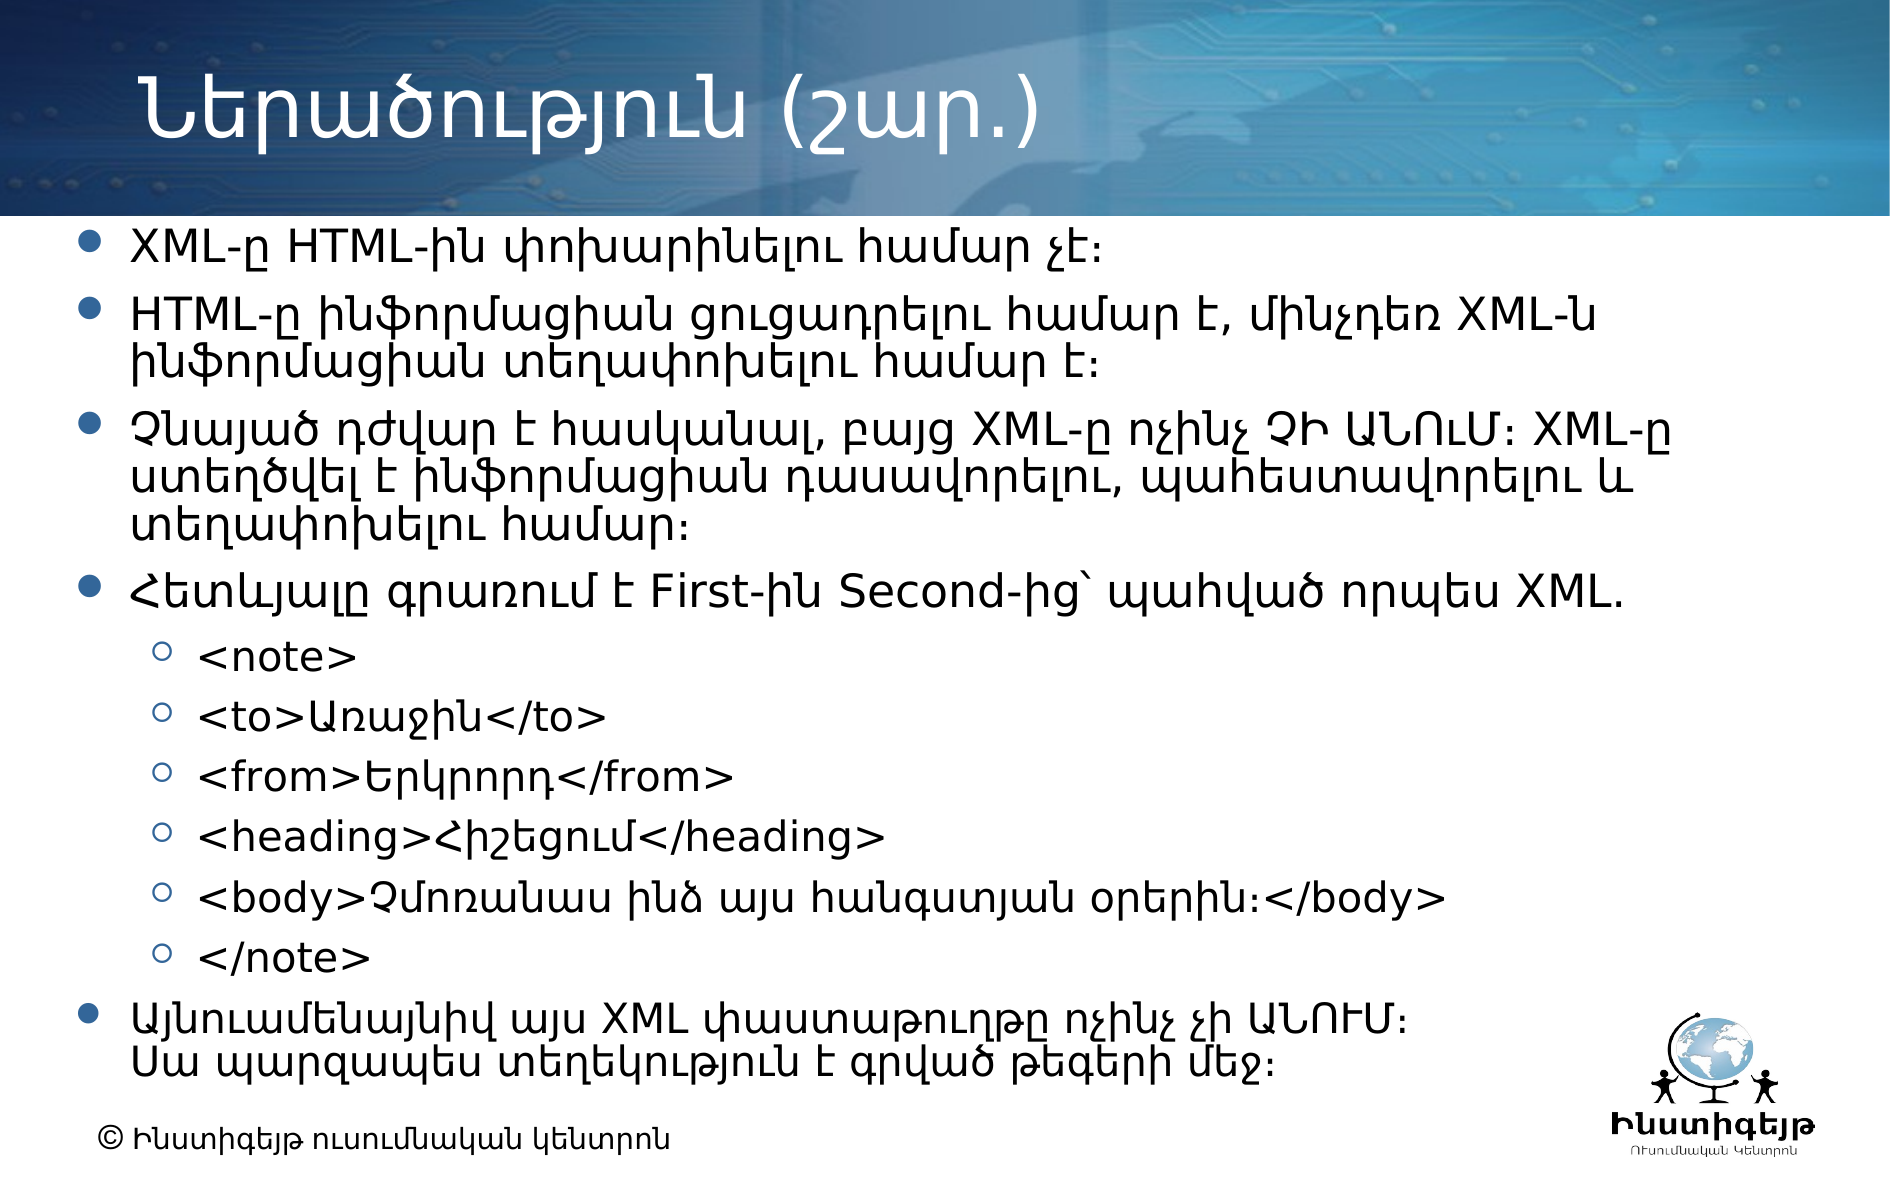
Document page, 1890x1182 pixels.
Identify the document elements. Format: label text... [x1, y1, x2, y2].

picture [1612, 1012, 1815, 1157]
picture [0, 0, 1890, 216]
list XML-ը HTML-ին փոխարինելու համար չէ։ HTML-ը ինֆորմացիան ցուցադրելու համար է, մինչդեռ XML-ն ինֆորմացիան տեղափոխելու համար է։ Չնայած դժվար է հասկանալ, բայց XML-ը ոչինչ ՉԻ ԱՆՈւՄ։ XML-ը ստեղծվել է ինֆորմացիան դասավորելու, պահեստավորելու և տեղափոխելու համար։ Հետևյալը գրառում է First-ին Second-ից՝ պահված որպես XML․ <note> <to>Առաջին</to> <from>Երկրորդ</from> <heading>Հիշեցում</heading> <body>Չմոռանաս ինձ այս հանգստյան օրերին։</body> </note> Այնուամենայնիվ այս XML փաստաթուղթը ոչինչ չի ԱՆՈՒՄ։ Սա պարզապես տեղեկություն է գրված թեգերի մեջ։ [75, 224, 1801, 254]
text_box Ներածություն (շար.) [138, 82, 1801, 86]
